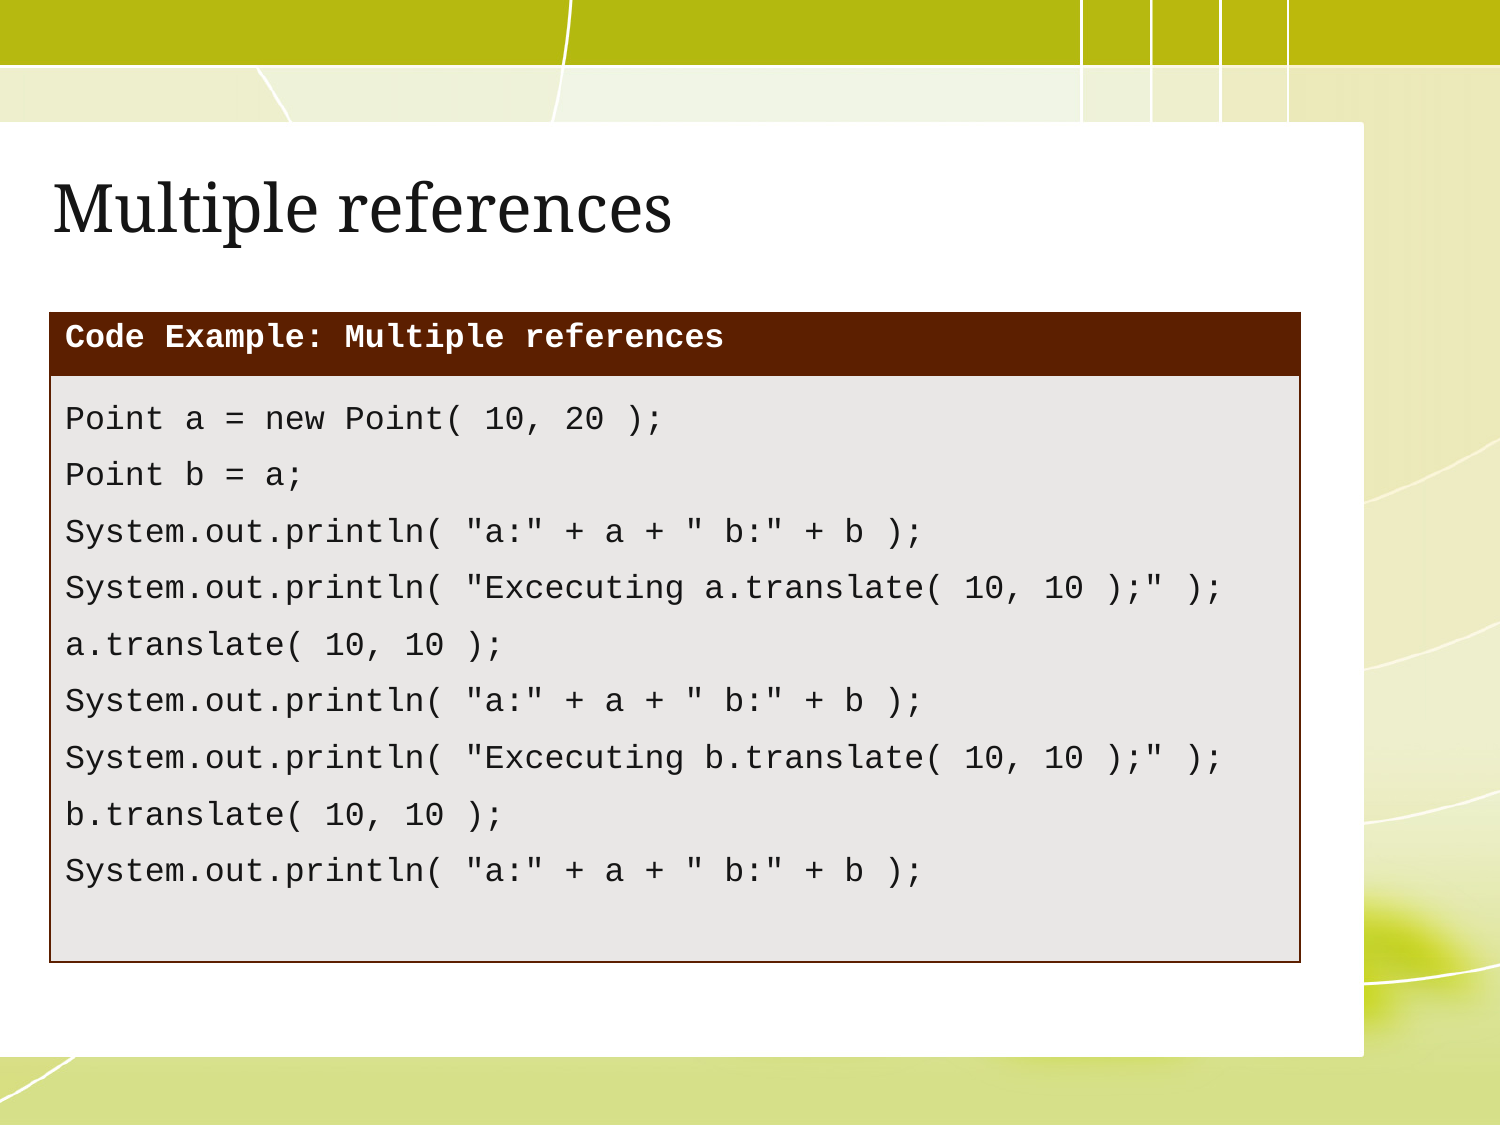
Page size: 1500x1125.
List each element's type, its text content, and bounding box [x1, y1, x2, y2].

list [37, 287, 1288, 1088]
table_header Code Example: Multiple references [51, 313, 1299, 374]
table_cell Point a = new Point( 10, 20 ); Point b = a; System.out.println( "a:" + a + " b:" + b ); System.out.println( "Excecuting a.translate( 10, 10 );" ); a.translate( 10, 10 ); System.out.println( "a:" + a + " b:" + b ); System.out.println( "Excecuting b.translate( 10, 10 );" ); b.translate( 10, 10 ); System.out.println( "a:" + a + " b:" + b ); [51, 376, 1299, 961]
picture [0, 0, 1500, 1125]
title Multiple references [37, 137, 1288, 275]
